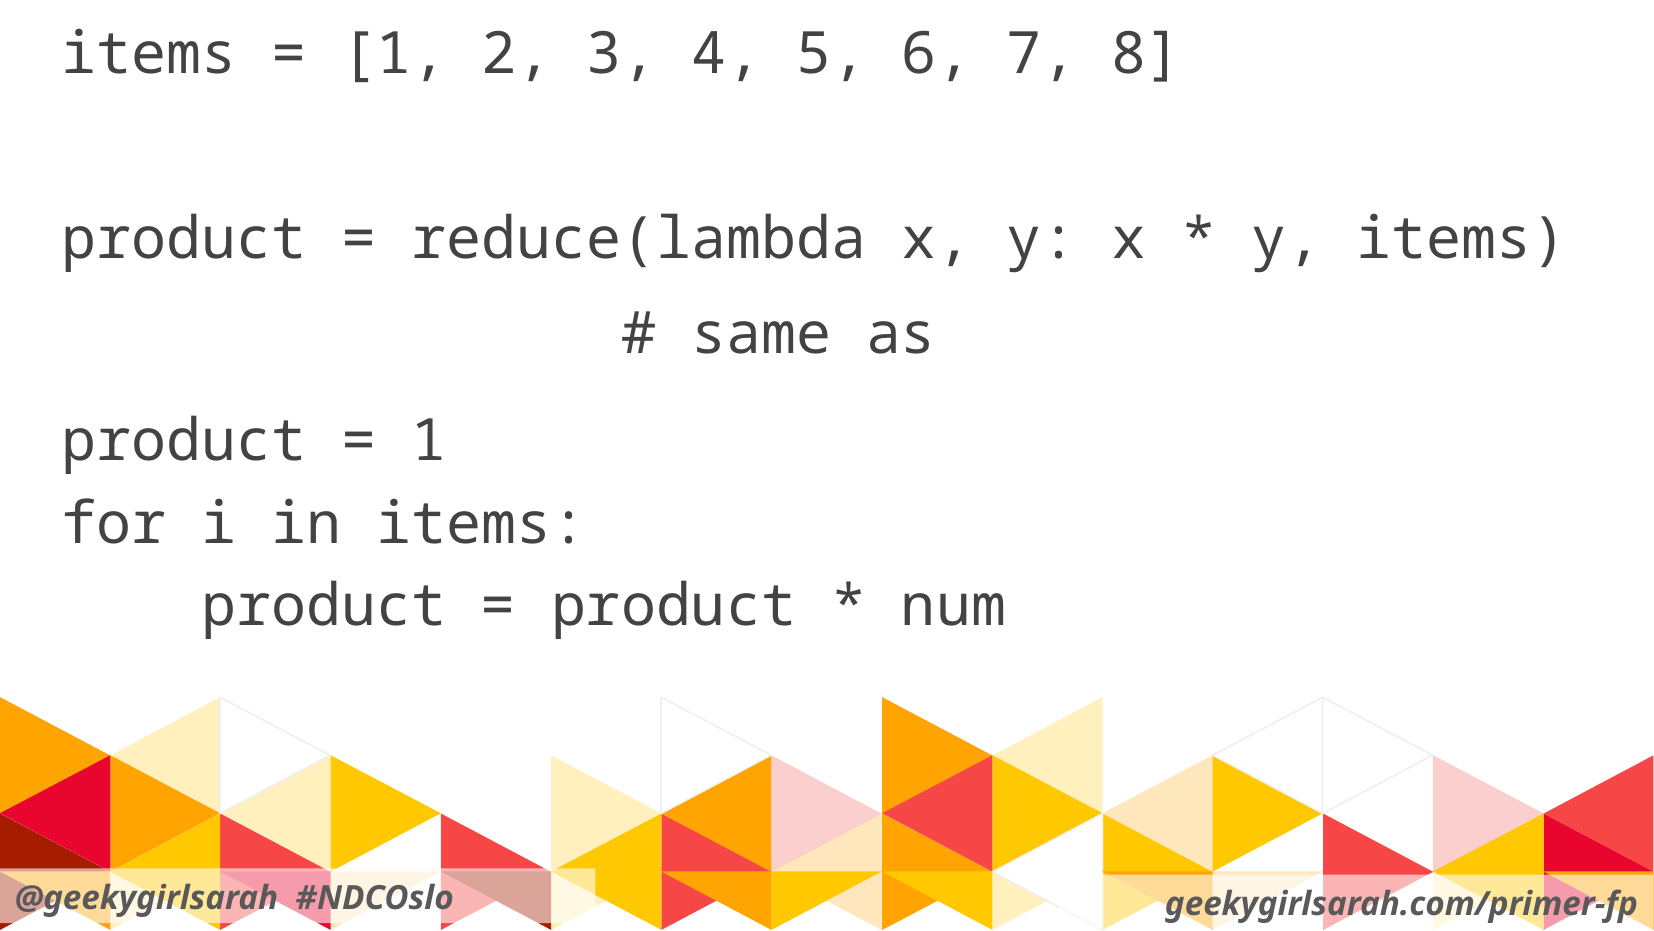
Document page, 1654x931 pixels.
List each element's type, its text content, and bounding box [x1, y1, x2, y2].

list items = [1, 2, 3, 4, 5, 6, 7, 8] product = reduce(lambda x, y: x * y, items) # same as product = 1 for i in items: product = product * num [31, 0, 1622, 540]
